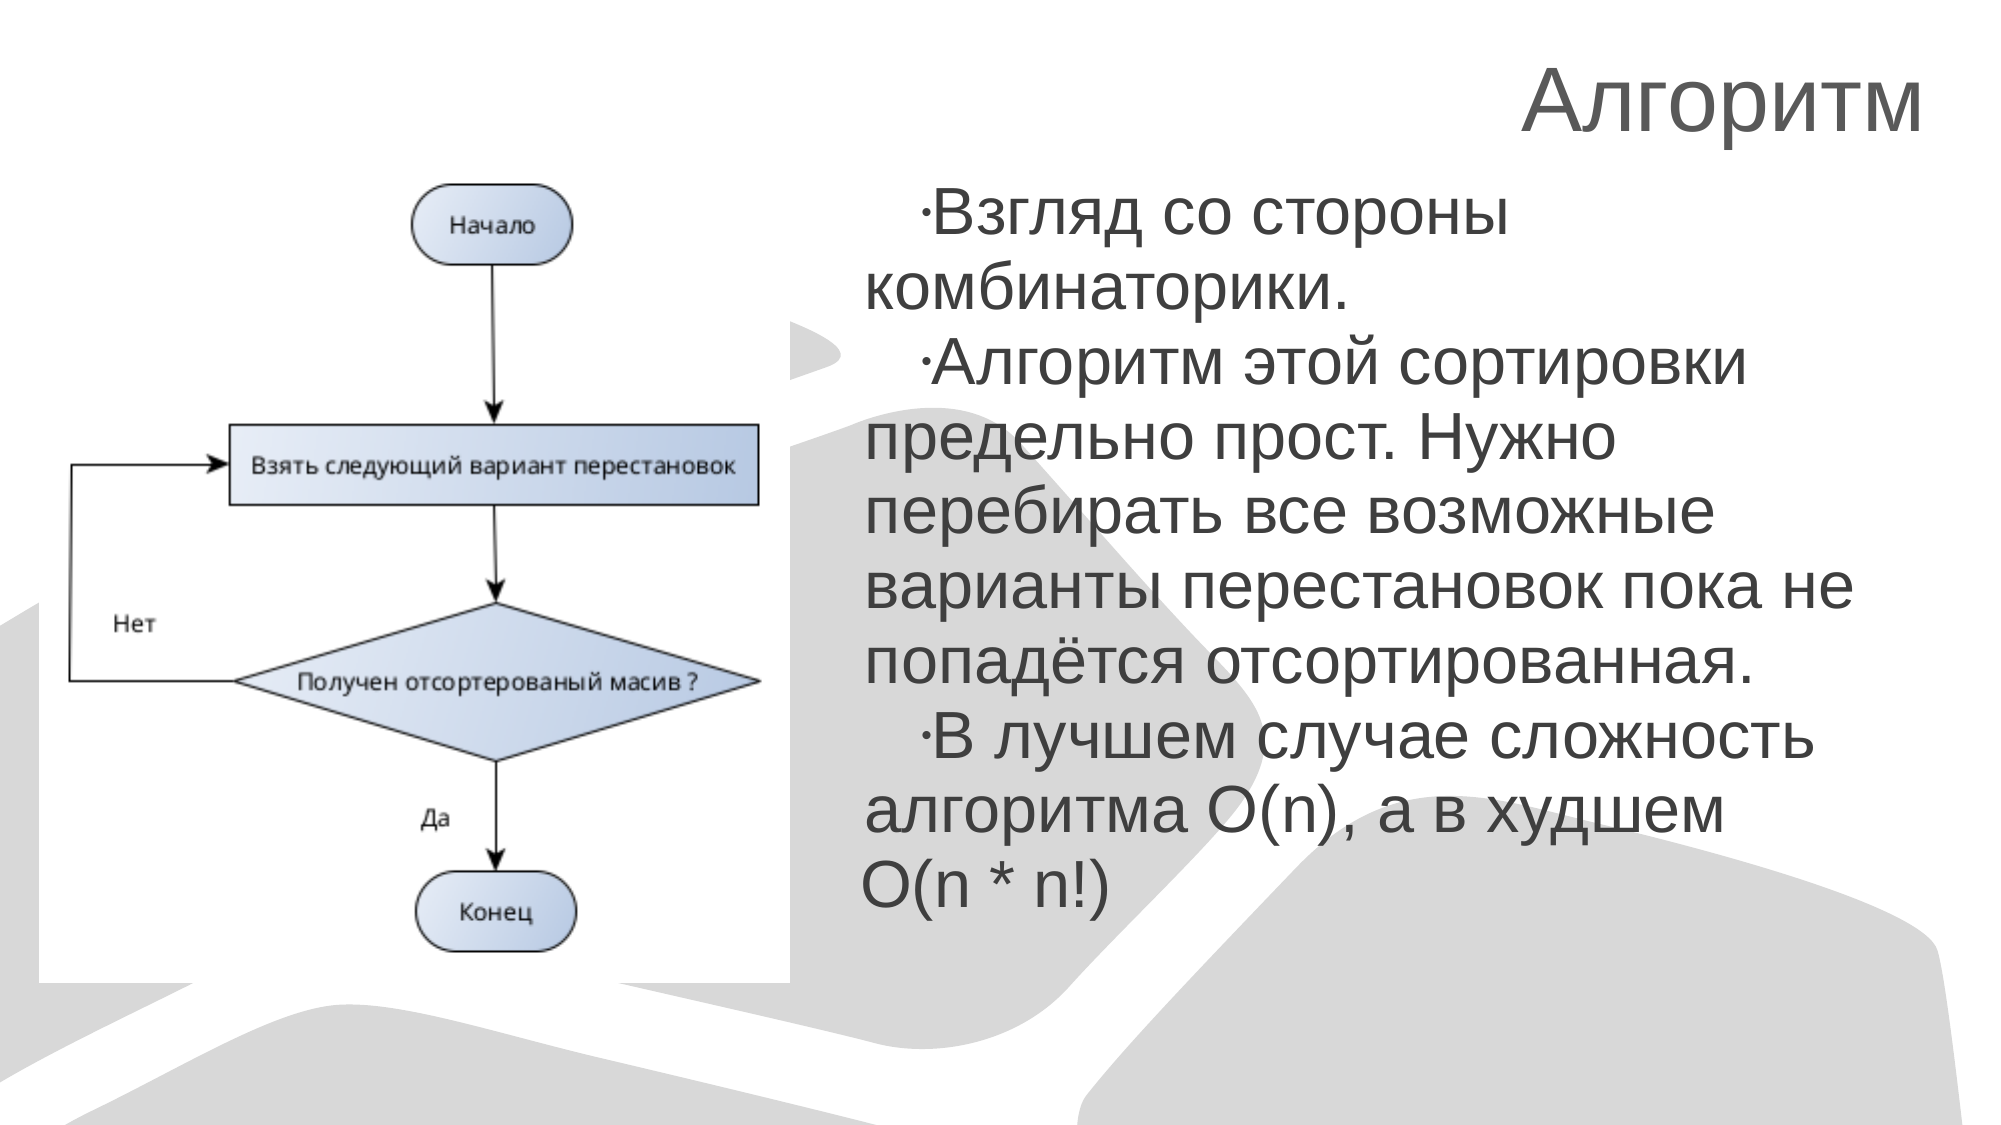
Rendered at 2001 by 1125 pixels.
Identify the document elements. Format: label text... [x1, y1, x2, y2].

picture [39, 154, 790, 983]
list Взгляд со стороны комбинаторики. Алгоритм этой сортировки предельно прост. Нужно перебирать все возможные варианты перестановок пока не попадётся отсортированная. В лучшем случае сложность алгоритма O(n), а в худшем O(n * n!) [789, 166, 1900, 1043]
title Алгоритм [99, 45, 1941, 155]
